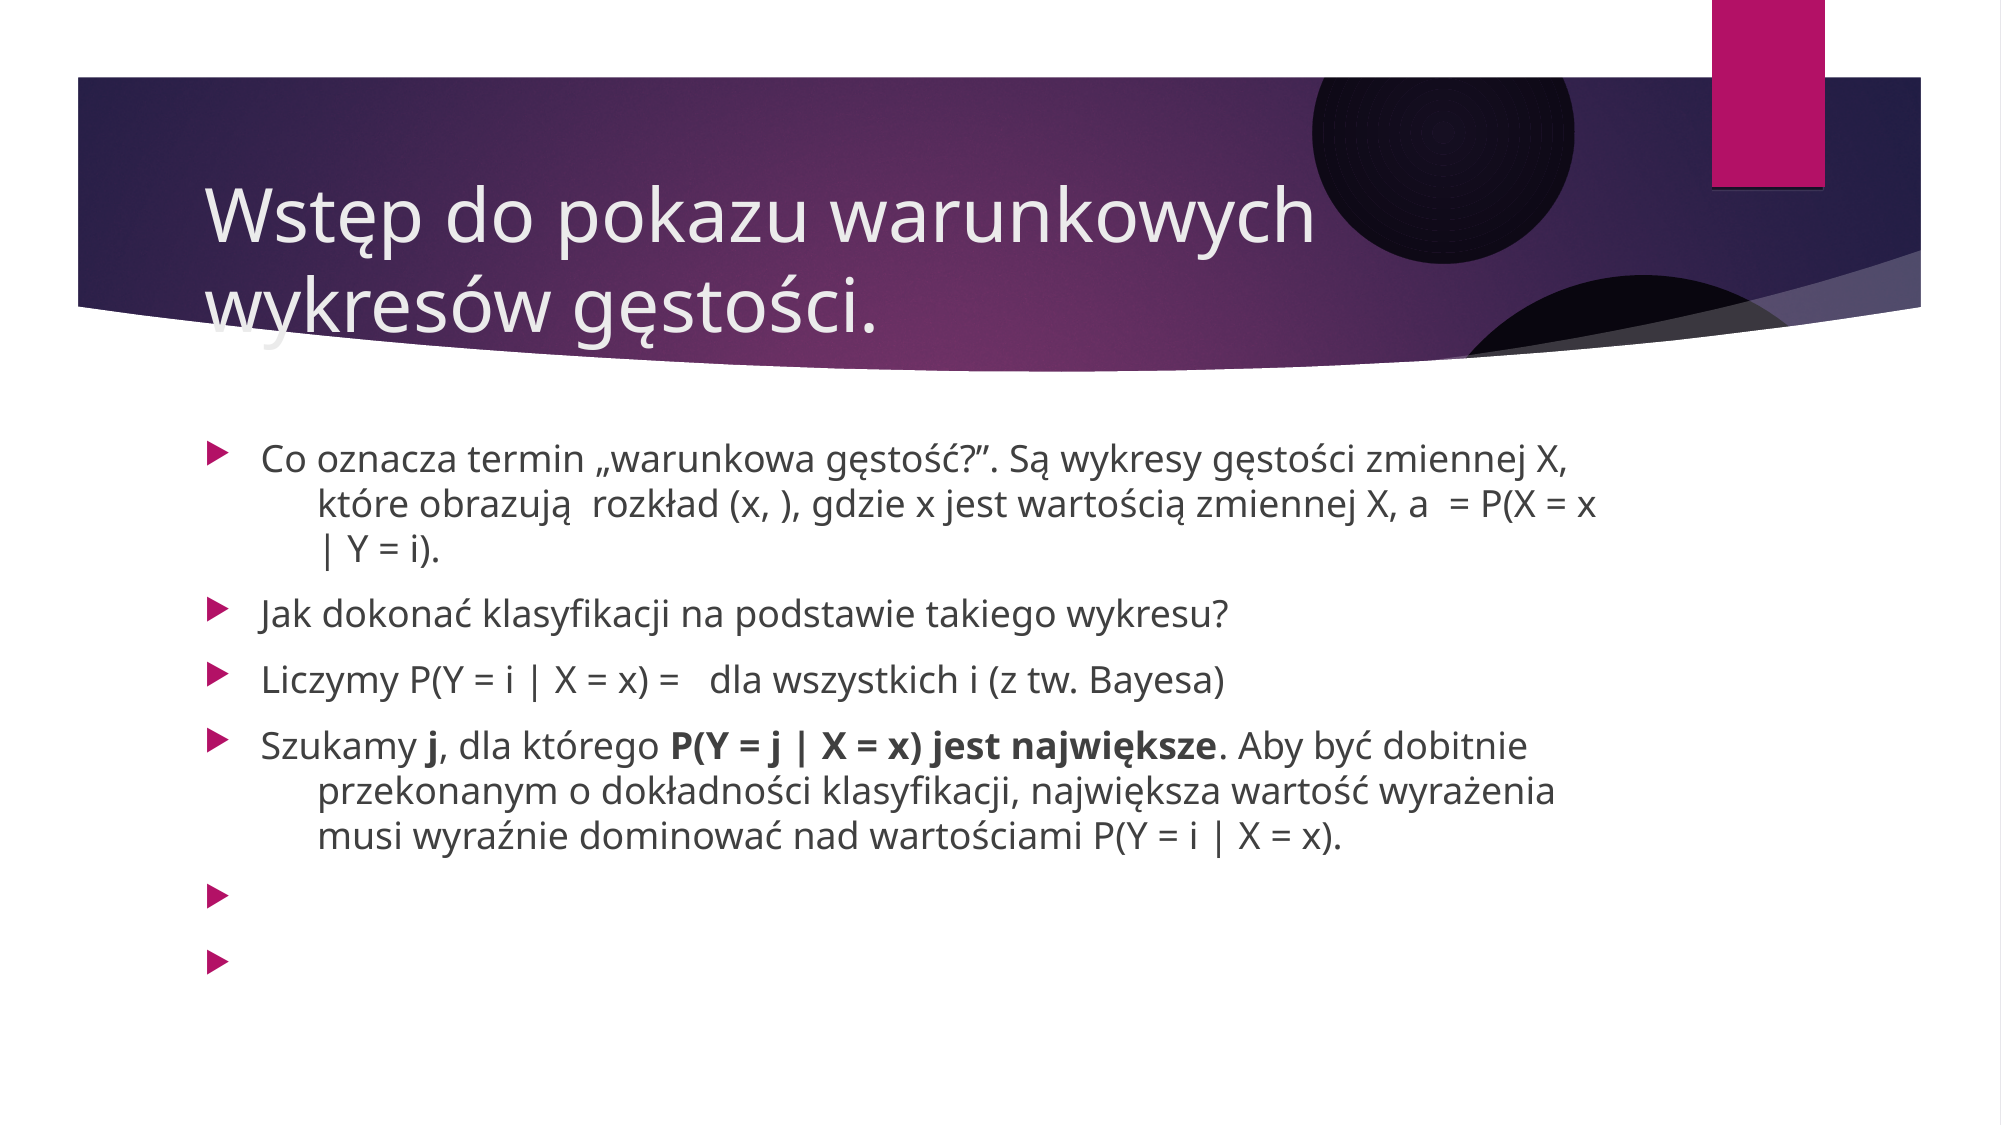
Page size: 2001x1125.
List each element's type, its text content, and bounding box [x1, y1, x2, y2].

list Co oznacza termin „warunkowa gęstość?”. Są wykresy gęstości zmiennej X, które obrazują rozkład (x, ), gdzie x jest wartością zmiennej X, a = P(X = x | Y = i). Jak dokonać klasyfikacji na podstawie takiego wykresu? Liczymy P(Y = i | X = x) = dla wszystkich i (z tw. Bayesa) Szukamy j, dla którego P(Y = j | X = x) jest największe. Aby być dobitnie przekonanym o dokładności klasyfikacji, największa wartość wyrażenia musi wyraźnie dominować nad wartościami P(Y = i | X = x). [189, 427, 1638, 988]
title Wstęp do pokazu warunkowych wykresów gęstości. [189, 159, 1627, 276]
